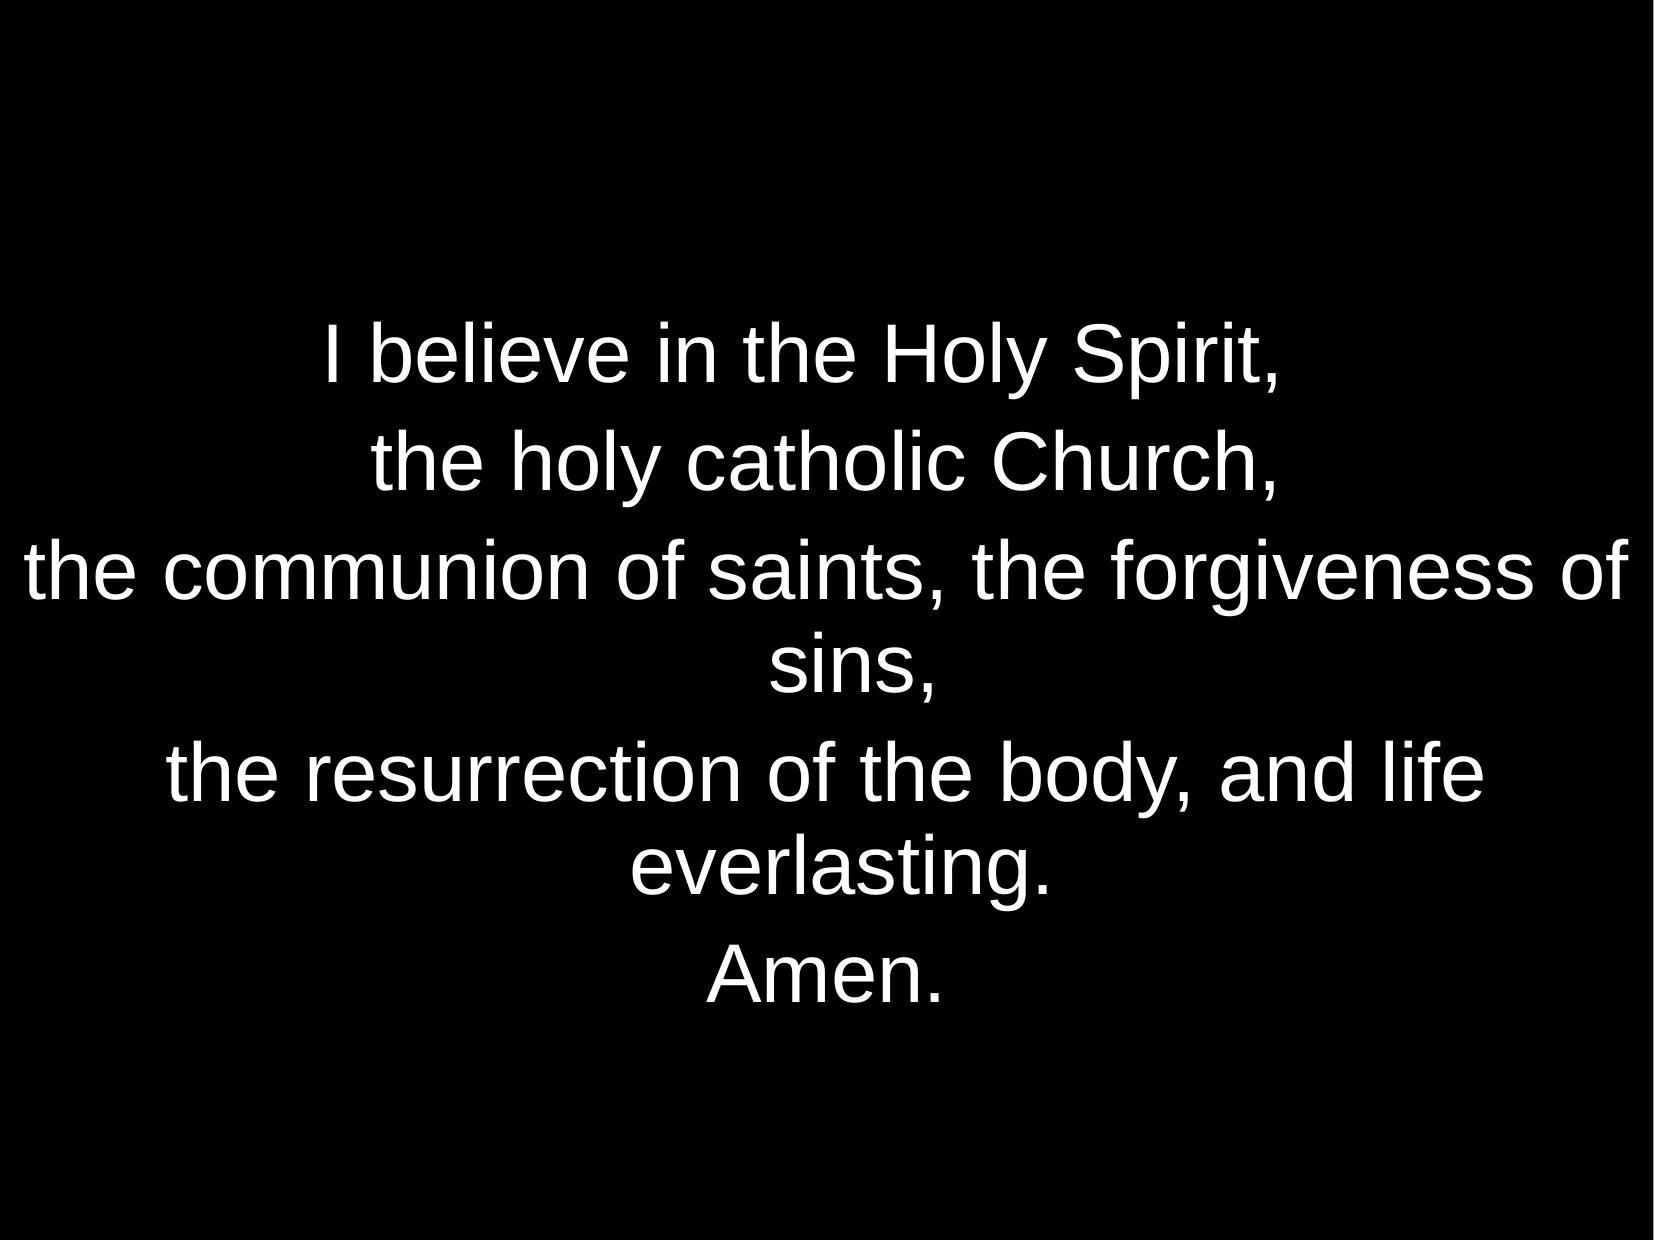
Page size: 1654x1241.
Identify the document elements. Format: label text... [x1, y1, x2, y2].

list I believe in the Holy Spirit, the holy catholic Church, the communion of saints, the forgiveness of sins, the resurrection of the body, and life everlasting. Amen. [0, 307, 1654, 1027]
